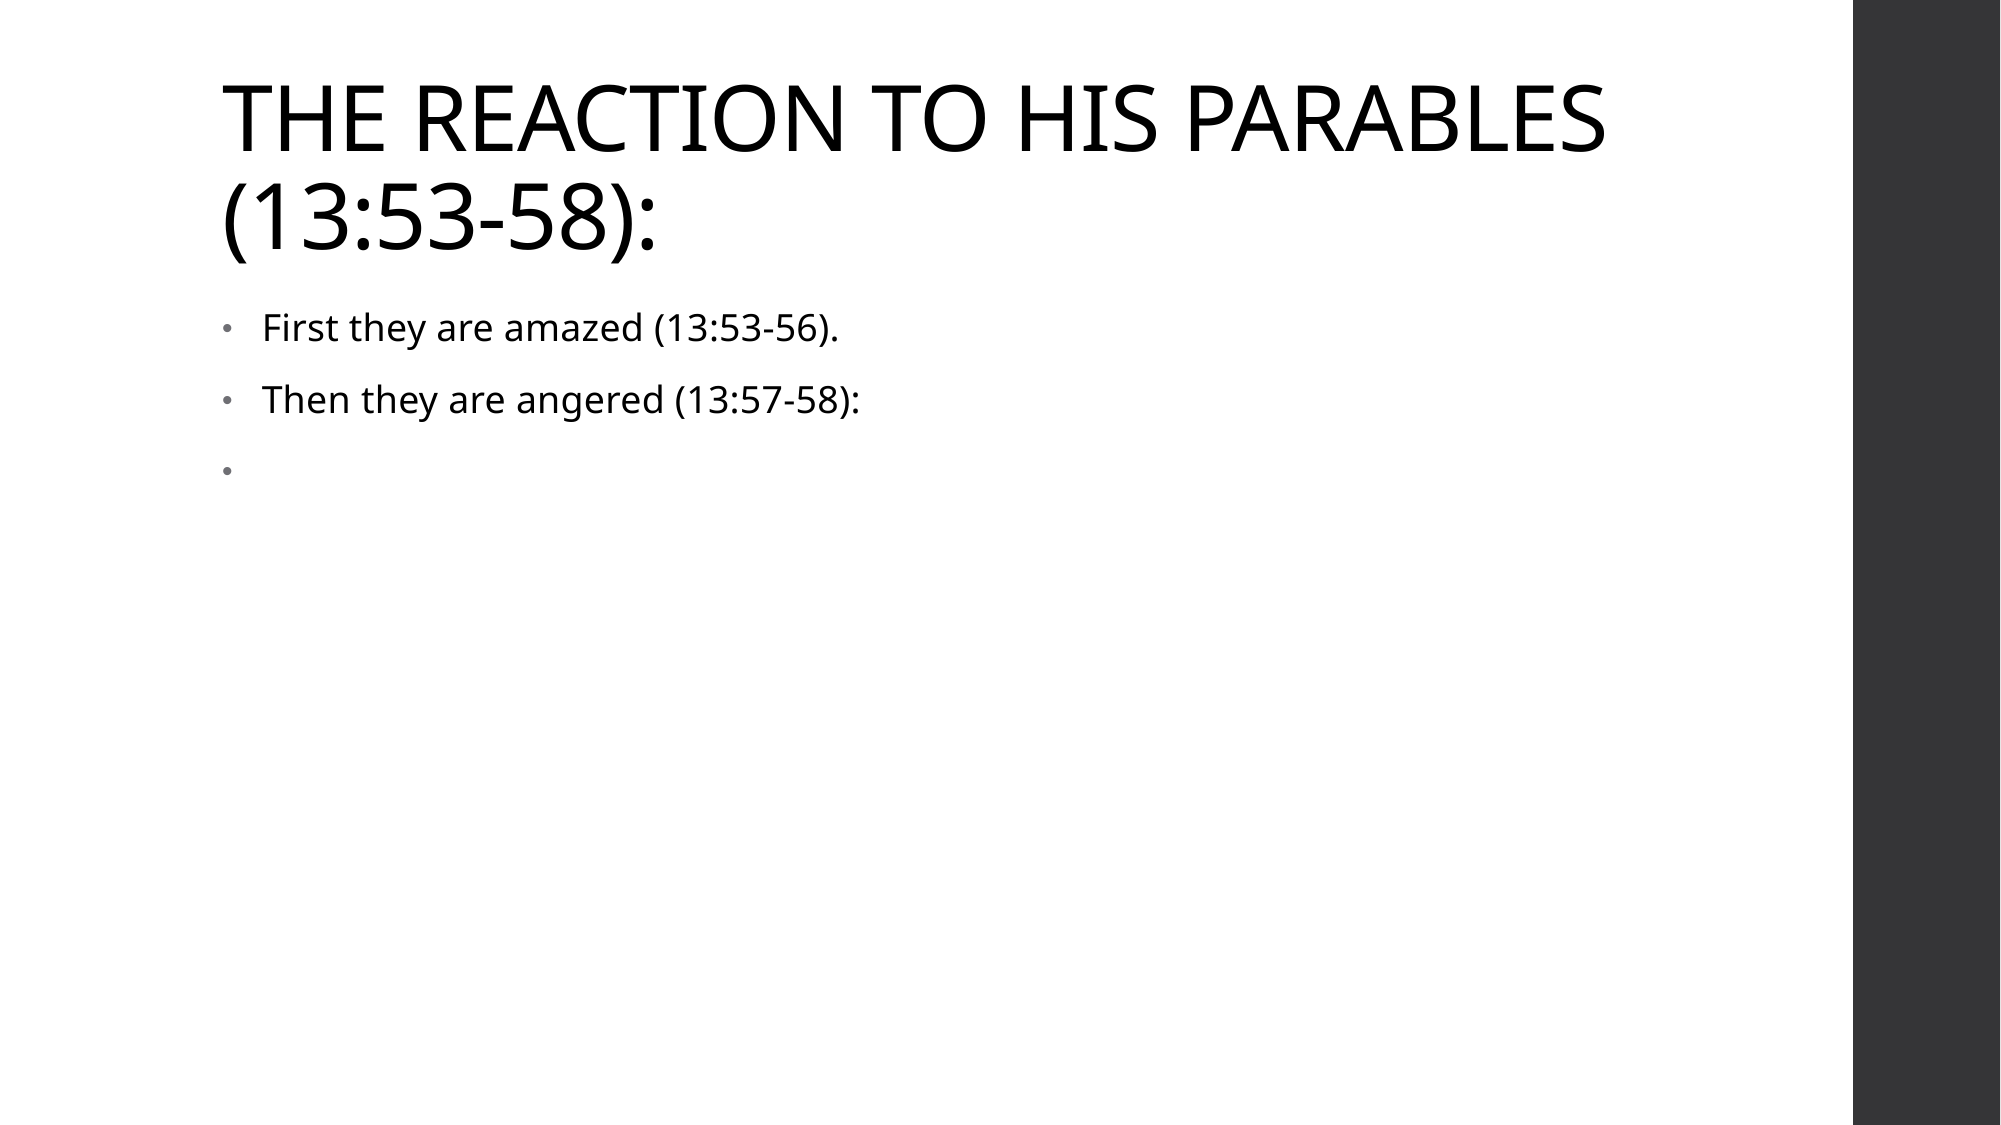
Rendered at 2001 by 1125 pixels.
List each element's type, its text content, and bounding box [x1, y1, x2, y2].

list First they are amazed (13:53-56). Then they are angered (13:57-58): [206, 299, 1617, 1014]
title THE REACTION TO HIS PARABLES (13:53-58): [206, 60, 1797, 278]
